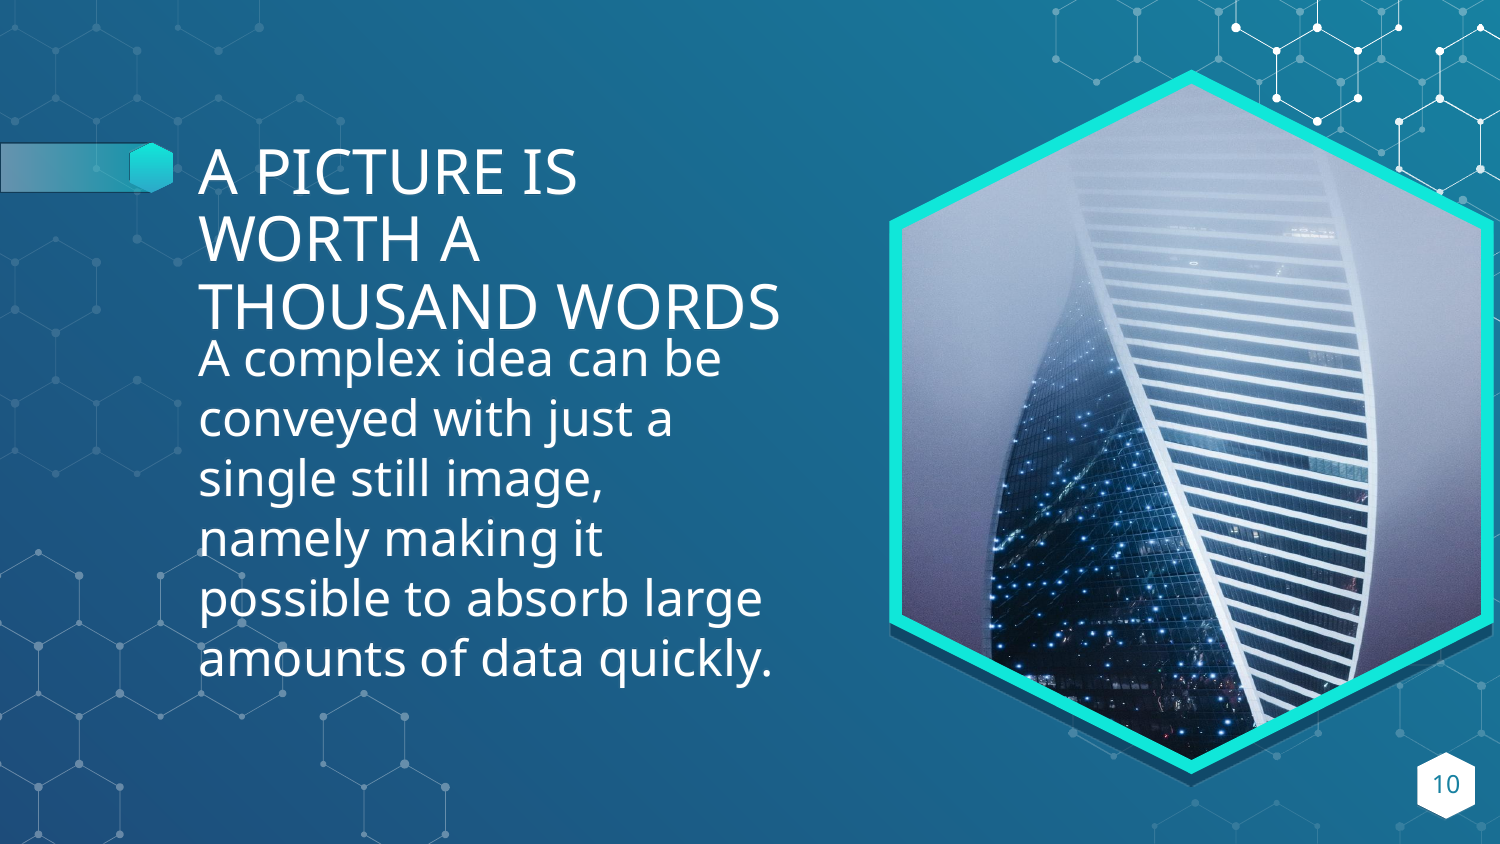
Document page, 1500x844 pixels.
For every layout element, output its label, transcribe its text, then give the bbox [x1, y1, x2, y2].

text_box [895, 76, 1488, 768]
title A PICTURE IS WORTH A THOUSAND WORDS [198, 140, 790, 198]
list A complex idea can be conveyed with just a single still image, namely making it possible to absorb large amounts of data quickly. [198, 326, 790, 665]
slide_number <número> [1417, 752, 1475, 819]
